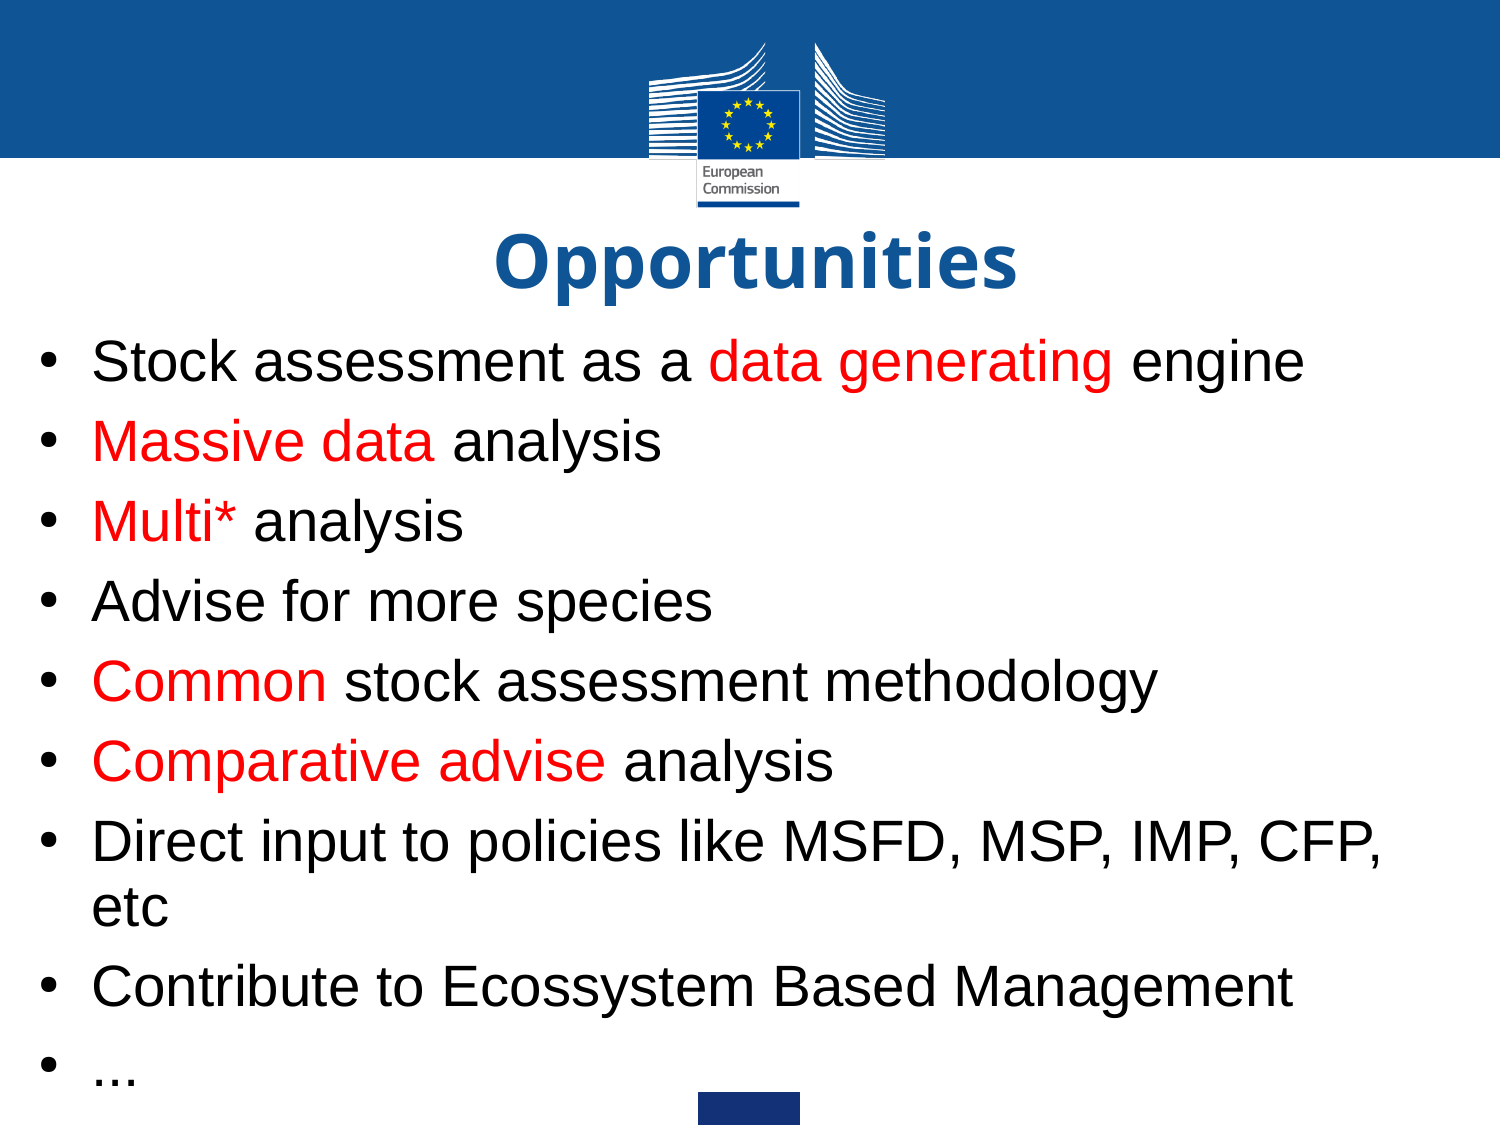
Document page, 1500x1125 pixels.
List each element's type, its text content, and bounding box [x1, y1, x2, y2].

title Opportunities [11, 155, 1500, 363]
text_box Stock assessment as a data generating engine Massive data analysis Multi* analysis Advise for more species Common stock assessment methodology Comparative advise analysis Direct input to policies like MSFD, MSP, IMP, CFP, etc Contribute to Ecossystem Based Management ... [5, 321, 1494, 1107]
picture [649, 42, 885, 155]
